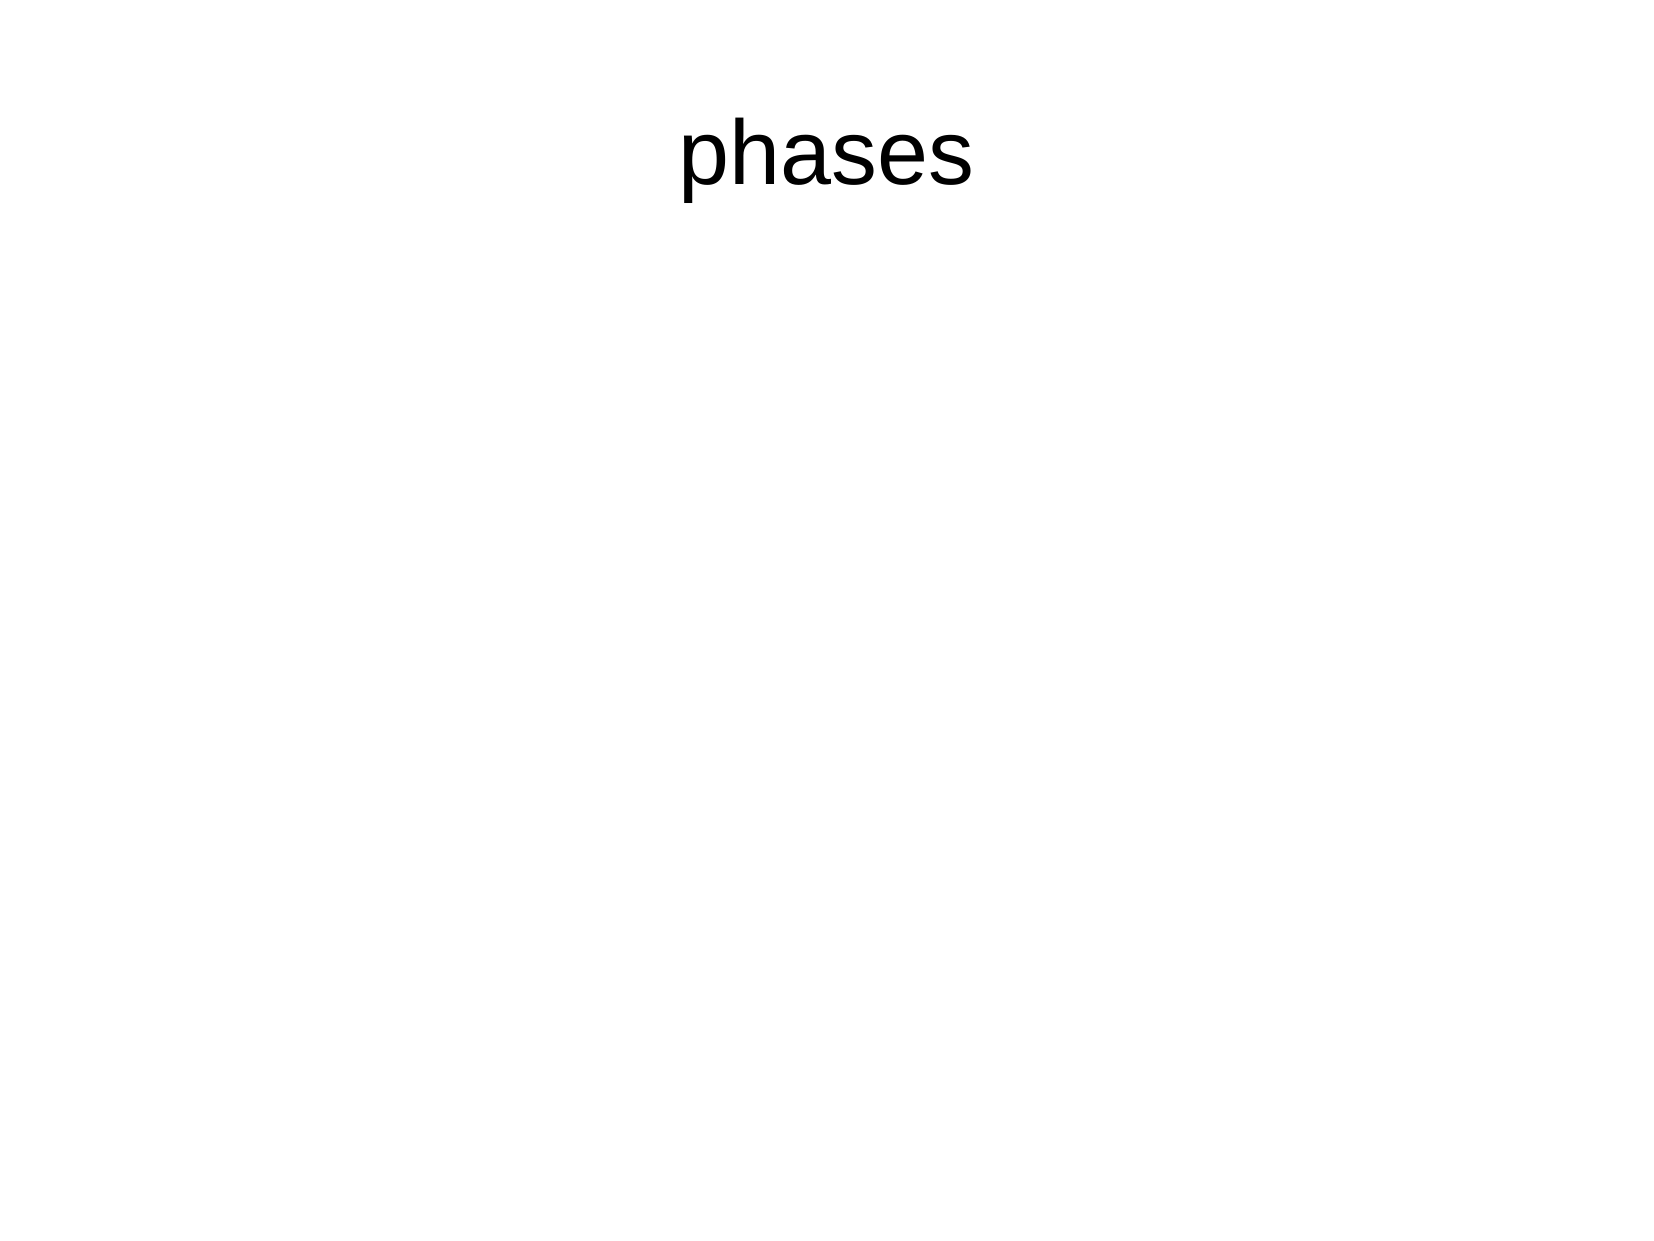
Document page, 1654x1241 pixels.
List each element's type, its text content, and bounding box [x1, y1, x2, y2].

title phases [82, 49, 1571, 257]
